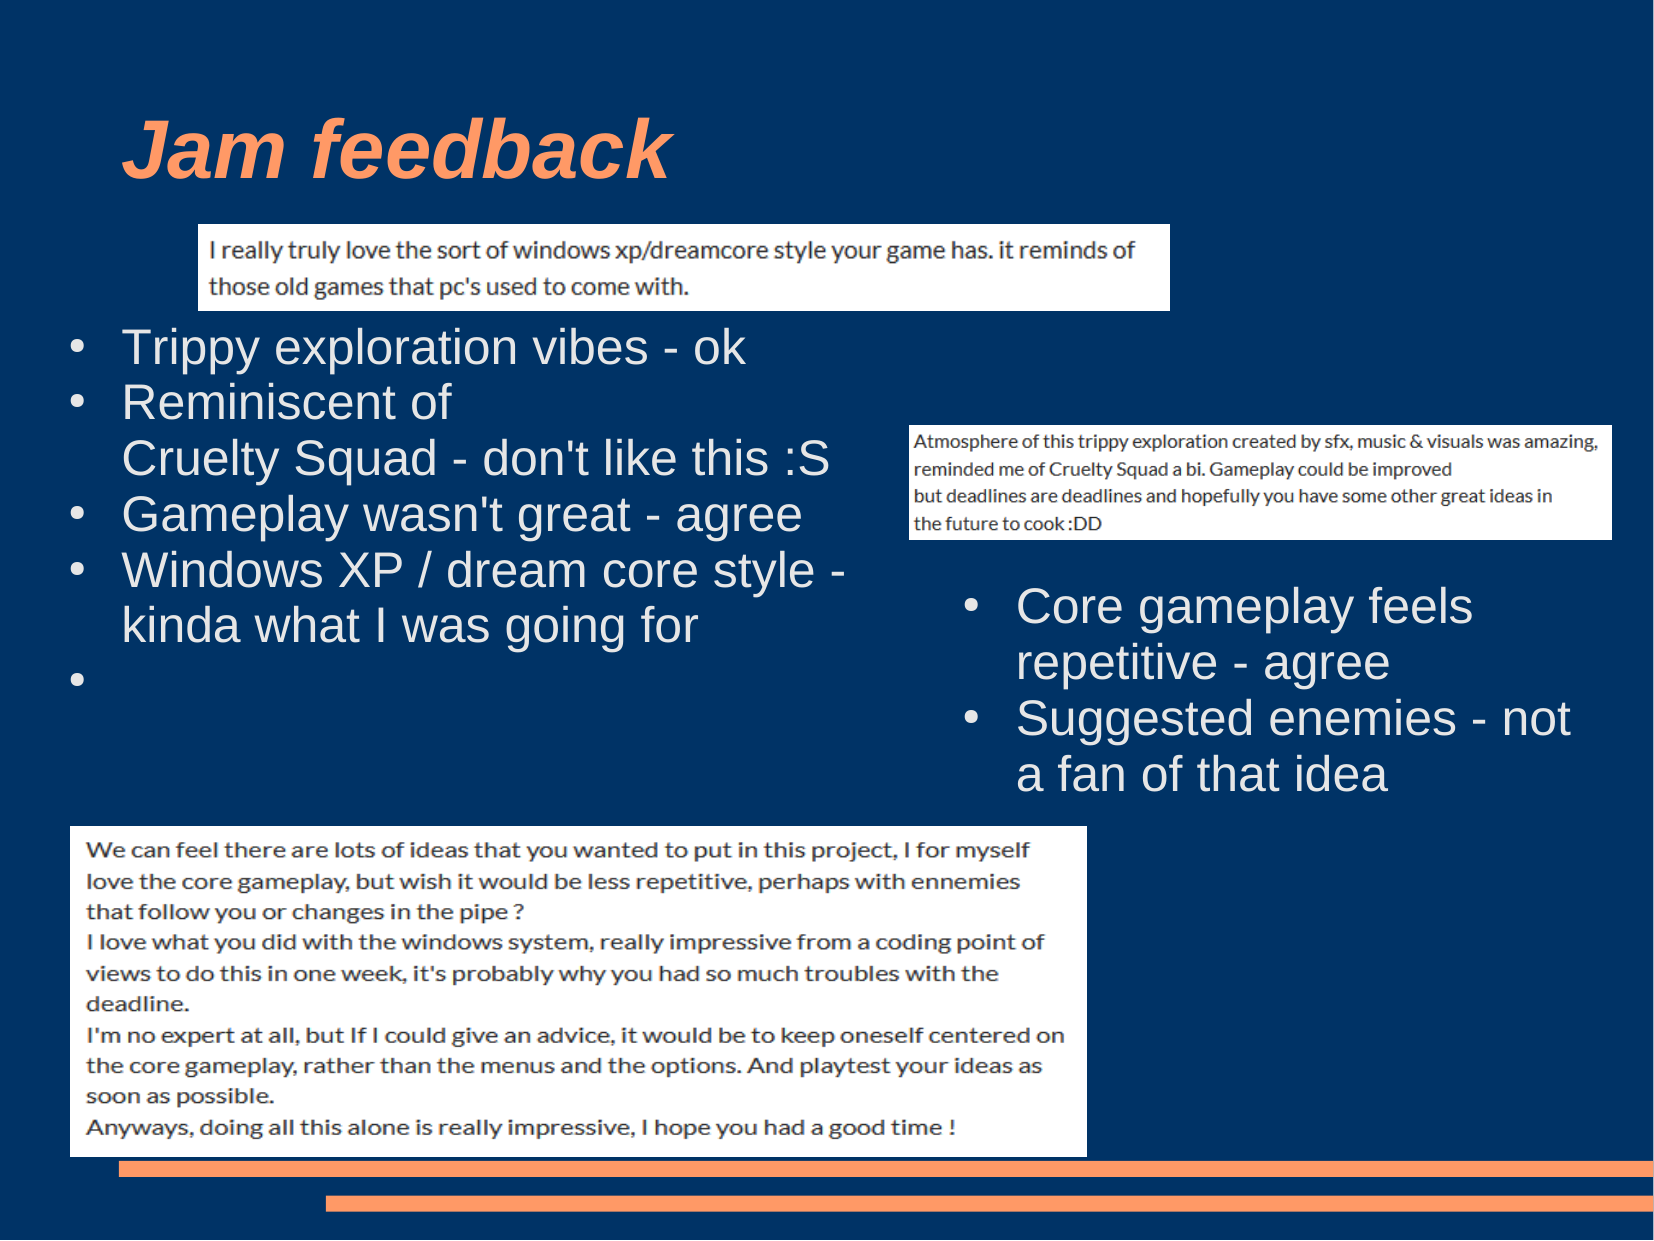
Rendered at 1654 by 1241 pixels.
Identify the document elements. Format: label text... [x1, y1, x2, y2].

picture [198, 224, 1170, 311]
picture [909, 425, 1612, 540]
title Jam feedback [121, 46, 1534, 254]
text_box Core gameplay feels repetitive - agree Suggested enemies - not a fan of that idea [944, 578, 1599, 950]
list Trippy exploration vibes - ok Reminiscent of Cruelty Squad - don't like this :S Gameplay wasn't great - agree Windows XP / dream core style - kinda what I was going for [50, 318, 863, 1129]
picture [70, 826, 1087, 1157]
